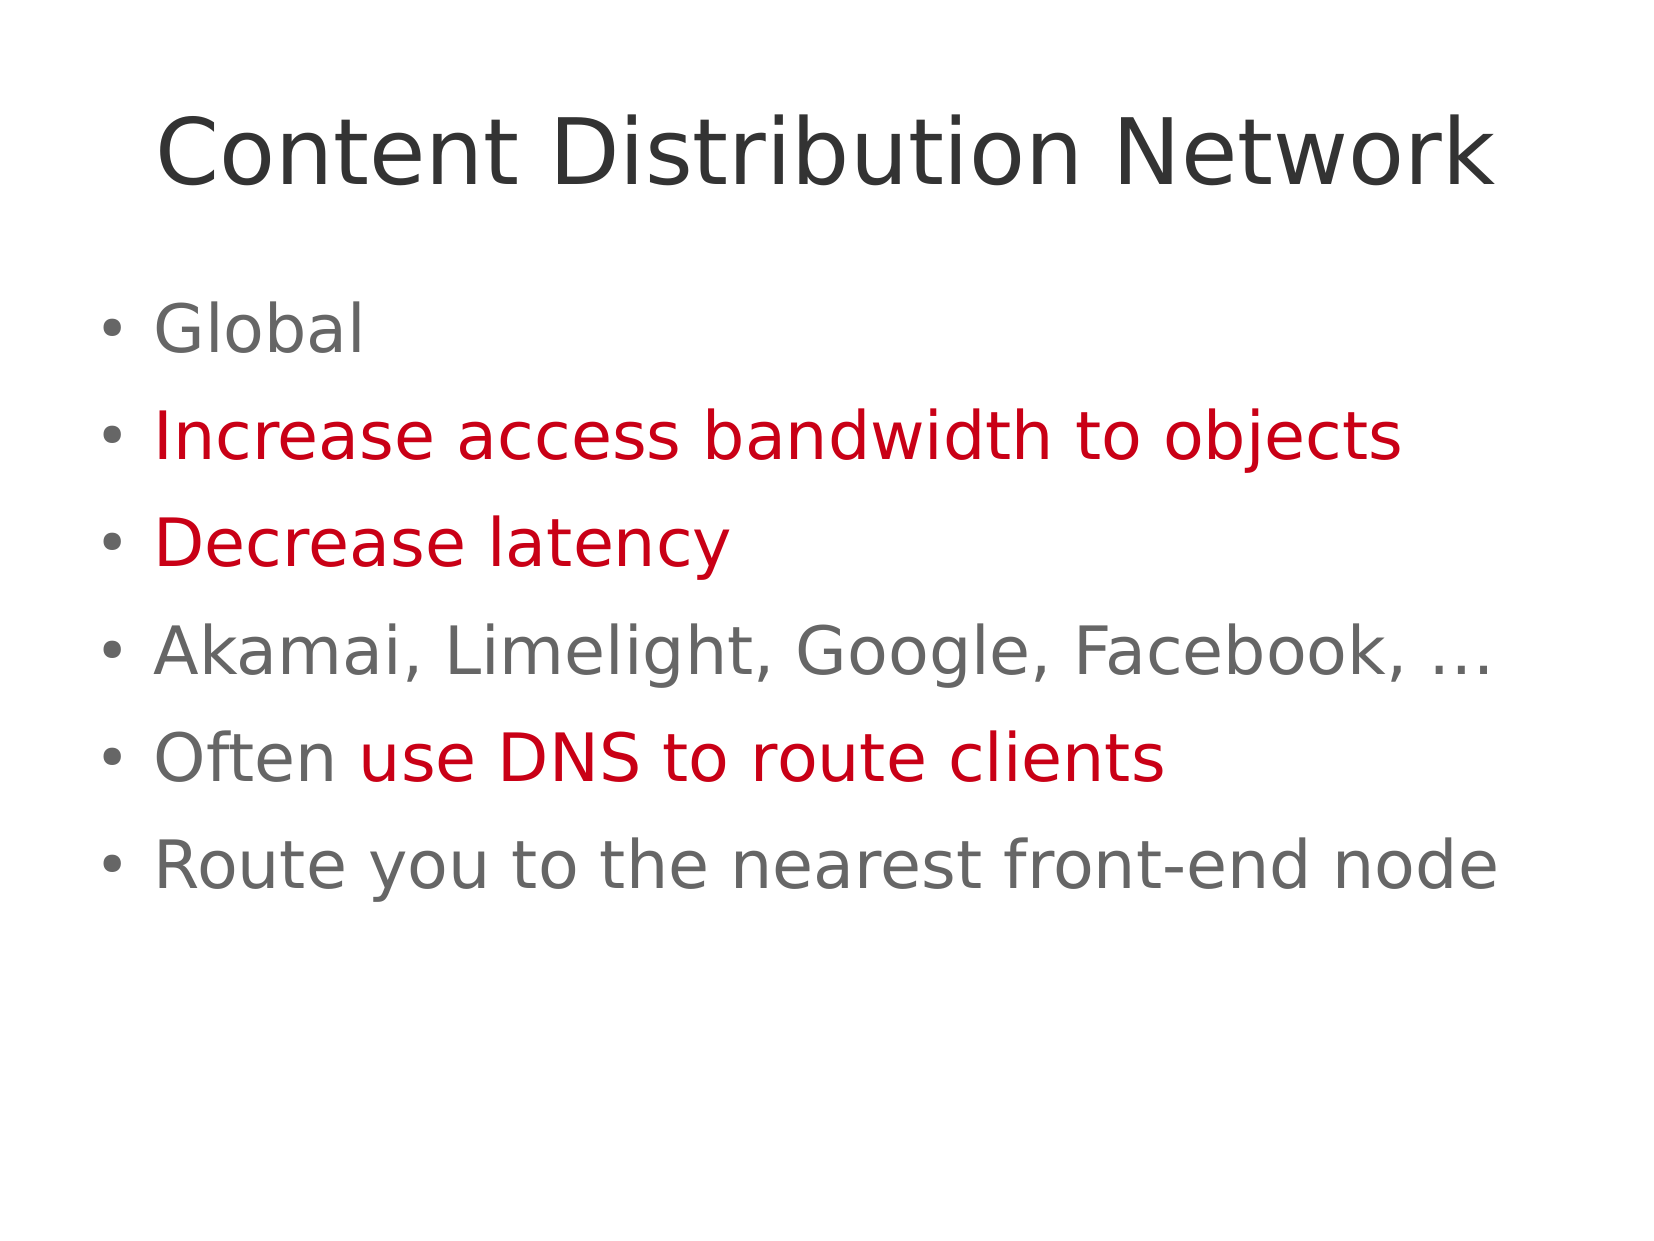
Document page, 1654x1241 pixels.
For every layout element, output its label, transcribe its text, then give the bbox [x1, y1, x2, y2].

title Content Distribution Network [82, 49, 1571, 257]
list Global Increase access bandwidth to objects Decrease latency Akamai, Limelight, Google, Facebook, … Often use DNS to route clients Route you to the nearest front-end node [82, 290, 1571, 1109]
